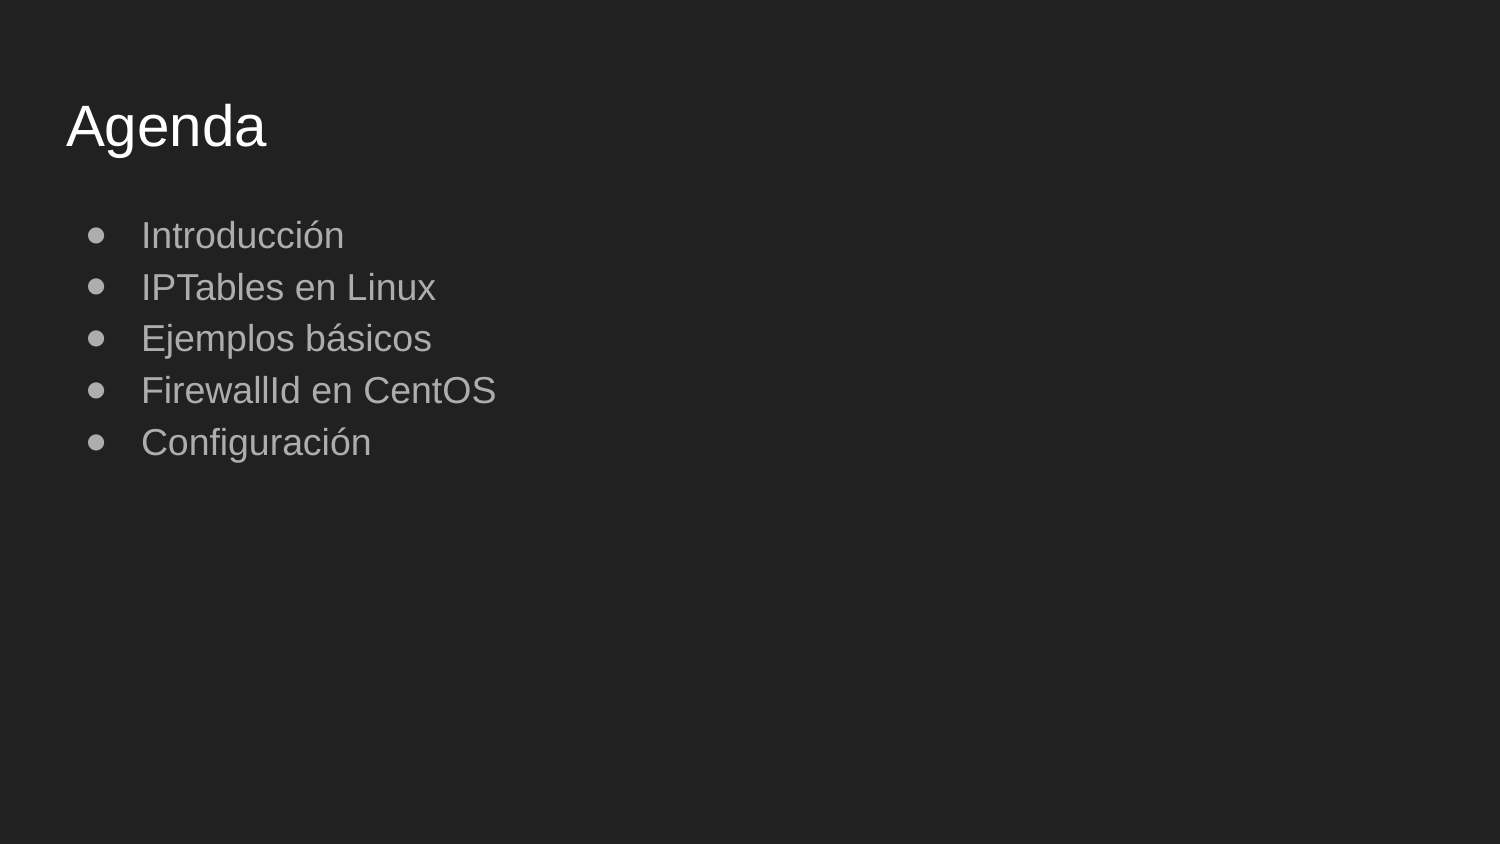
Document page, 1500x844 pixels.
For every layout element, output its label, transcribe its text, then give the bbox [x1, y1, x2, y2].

list Introducción IPTables en Linux Ejemplos básicos FirewallId en CentOS Configuración [51, 189, 1449, 750]
title Agenda [51, 72, 1449, 167]
